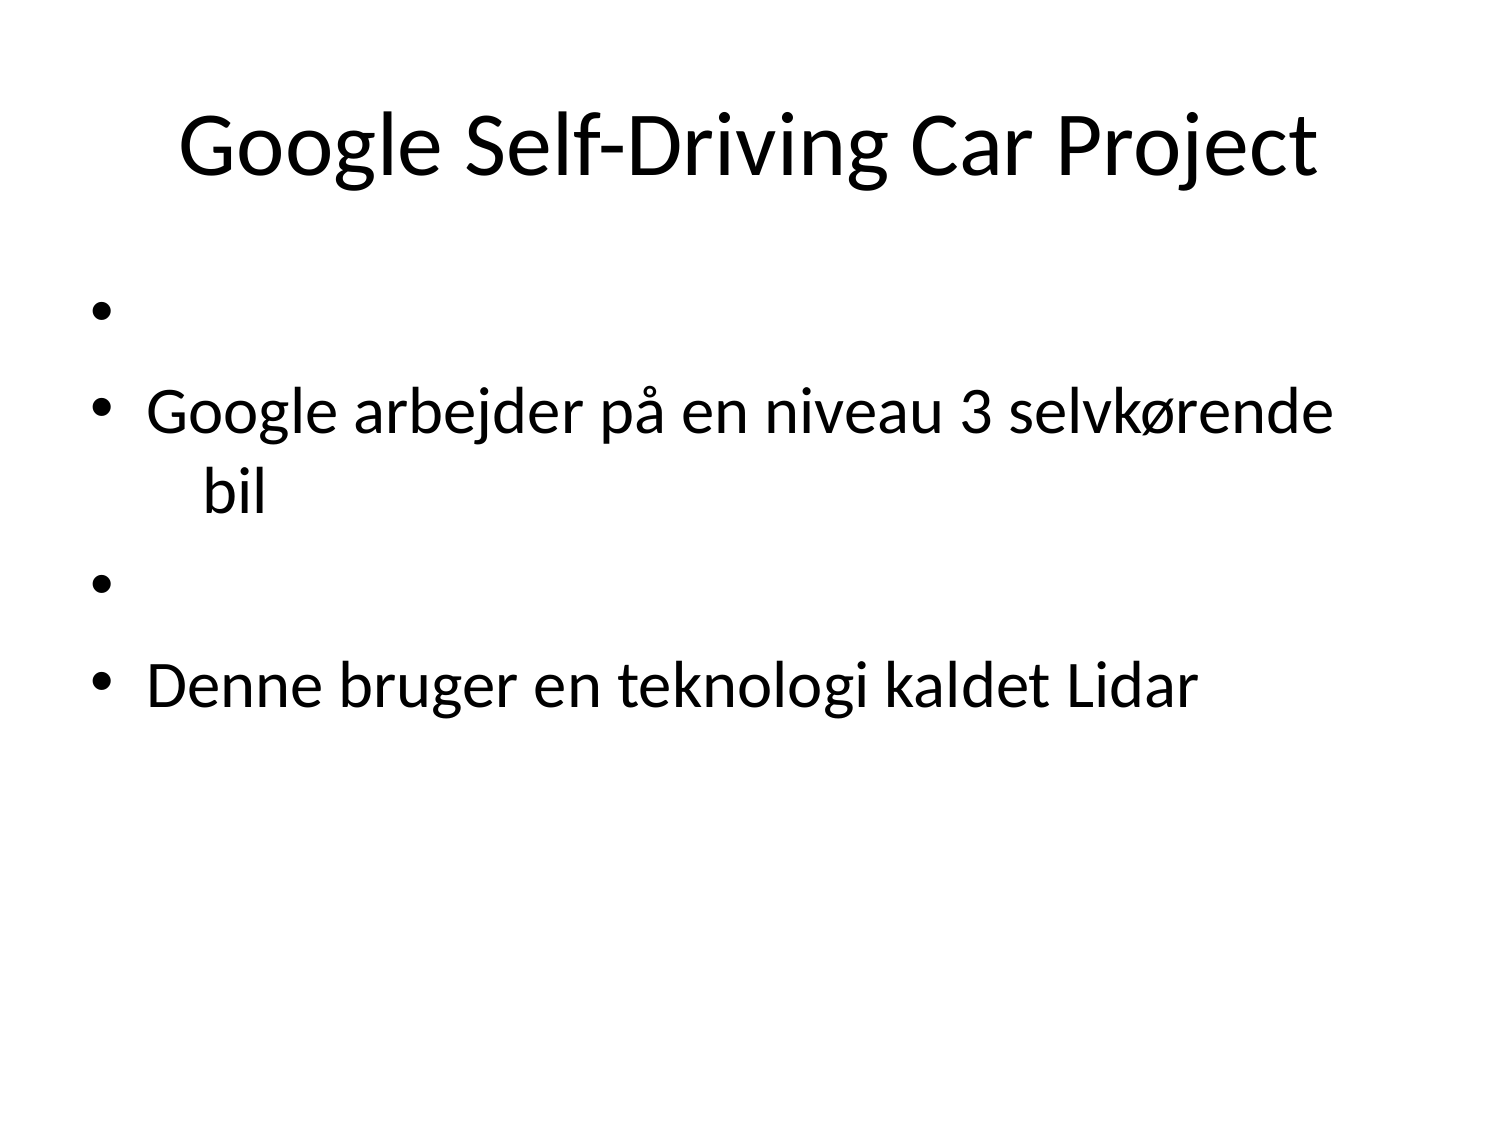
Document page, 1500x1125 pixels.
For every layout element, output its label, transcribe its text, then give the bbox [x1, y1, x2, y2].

list Google arbejder på en niveau 3 selvkørende bil Denne bruger en teknologi kaldet Lidar [75, 262, 1426, 1005]
title Google Self-Driving Car Project [75, 45, 1426, 233]
